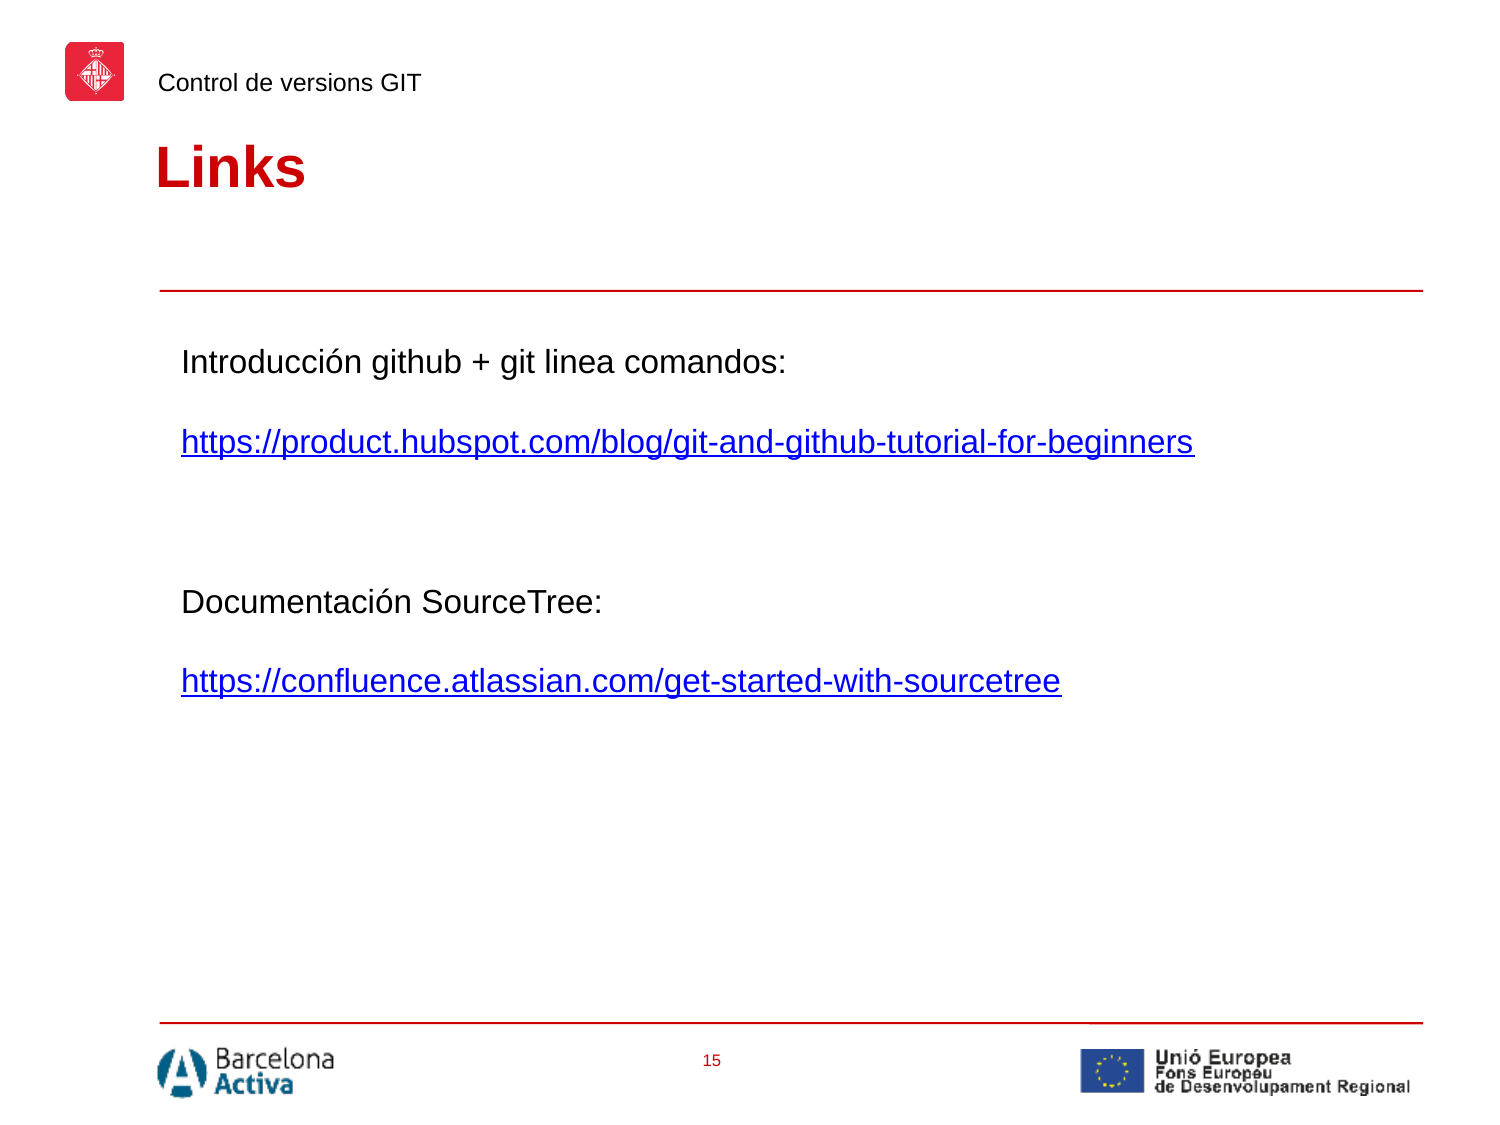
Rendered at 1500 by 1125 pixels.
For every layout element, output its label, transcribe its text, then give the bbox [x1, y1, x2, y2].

picture [1080, 1049, 1411, 1096]
picture [65, 42, 124, 101]
text_box Links [140, 121, 1416, 268]
slide_number <number> [536, 1042, 887, 1103]
picture [147, 1034, 343, 1110]
text_box Control de versions GIT [142, 58, 666, 104]
text_box Introducción github + git linea comandos: https://product.hubspot.com/blog/git-and-github-tutorial-for-beginners Documentación SourceTree: https://confluence.atlassian.com/get-started-with-sourcetree [166, 325, 1423, 870]
